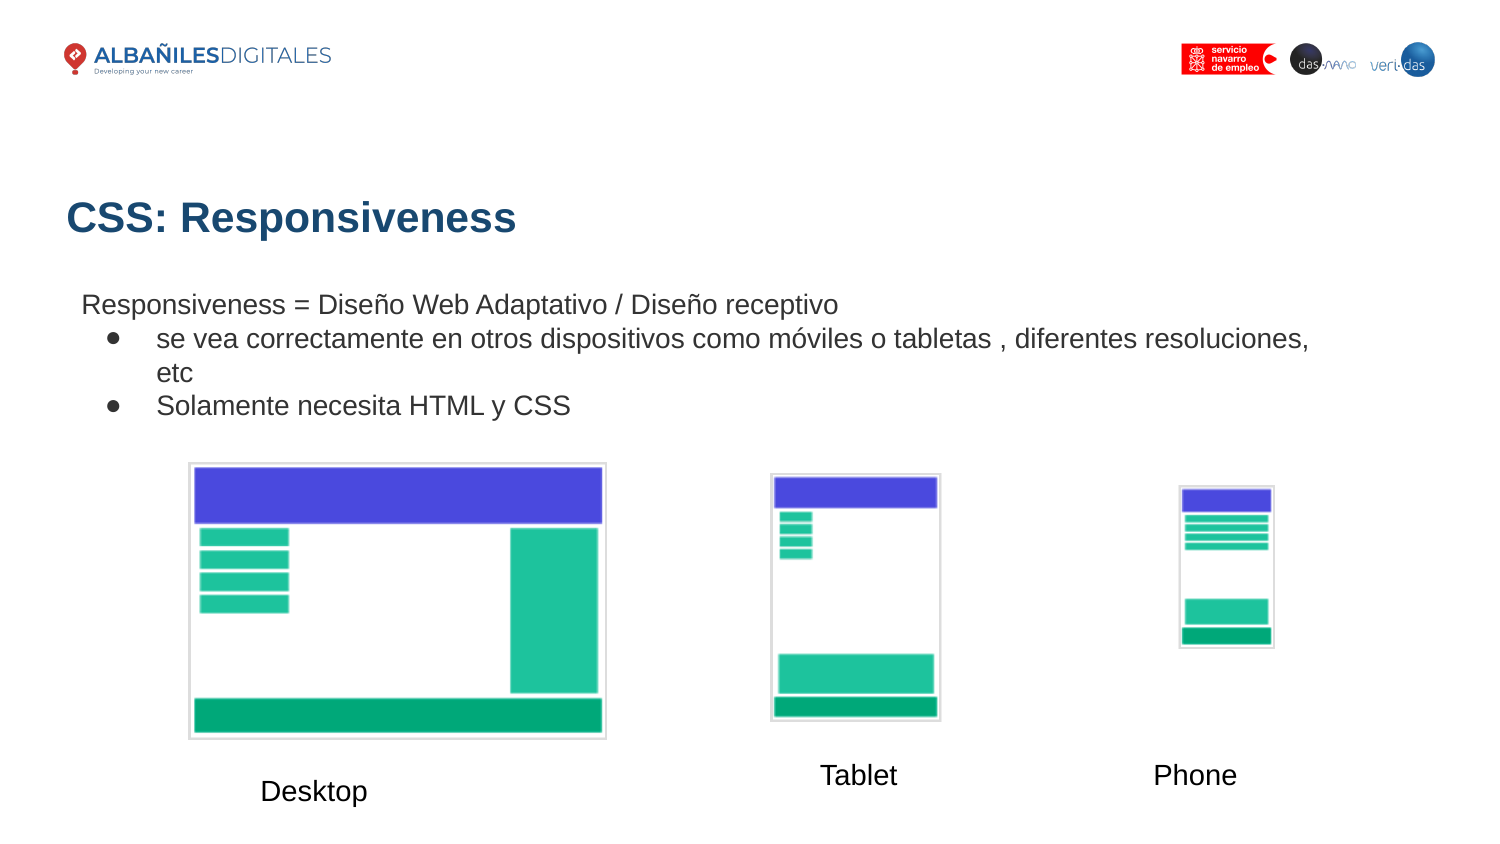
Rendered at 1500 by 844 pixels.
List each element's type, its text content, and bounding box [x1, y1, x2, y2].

text_box Phone [1138, 740, 1300, 806]
picture [1290, 43, 1356, 75]
picture [64, 43, 332, 75]
picture [1176, 482, 1282, 654]
text_box CSS: Responsiveness [66, 179, 728, 271]
picture [762, 467, 953, 727]
picture [180, 453, 614, 741]
picture [1370, 42, 1435, 77]
picture [1181, 43, 1277, 75]
text_box Desktop [245, 757, 407, 823]
text_box Responsiveness = Diseño Web Adaptativo / Diseño receptivo se vea correctamente en otros dispositivos como móviles o tabletas , diferentes resoluciones, etc Solamente necesita HTML y CSS [66, 271, 1326, 504]
text_box Tablet [804, 740, 966, 806]
